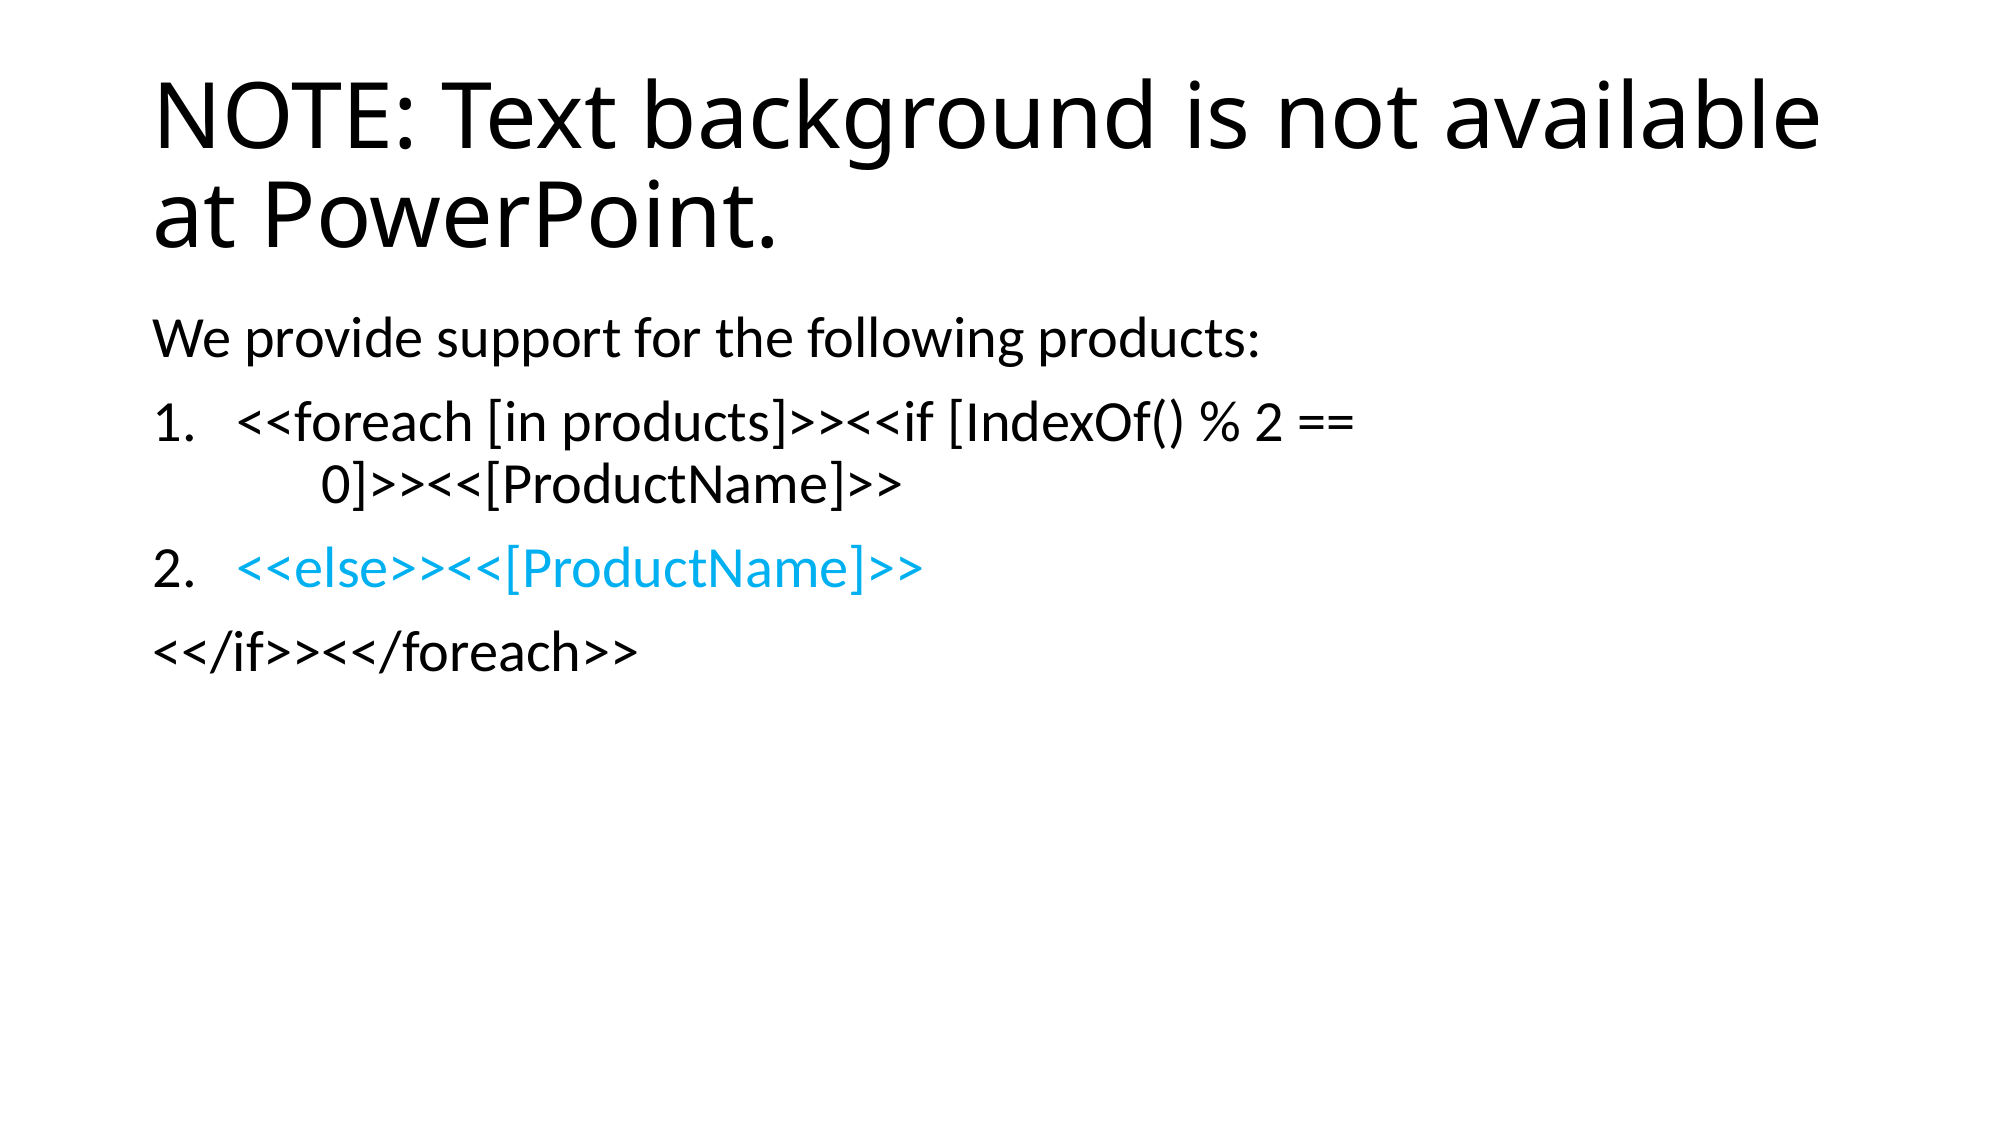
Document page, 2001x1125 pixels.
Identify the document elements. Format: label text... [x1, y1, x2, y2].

title NOTE: Text background is not available at PowerPoint. [137, 59, 1863, 278]
list We provide support for the following products: <<foreach [in products]>><<if [IndexOf() % 2 == 0]>><<[ProductName]>> <<else>><<[ProductName]>> <</if>><</foreach>> [137, 299, 1863, 1014]
